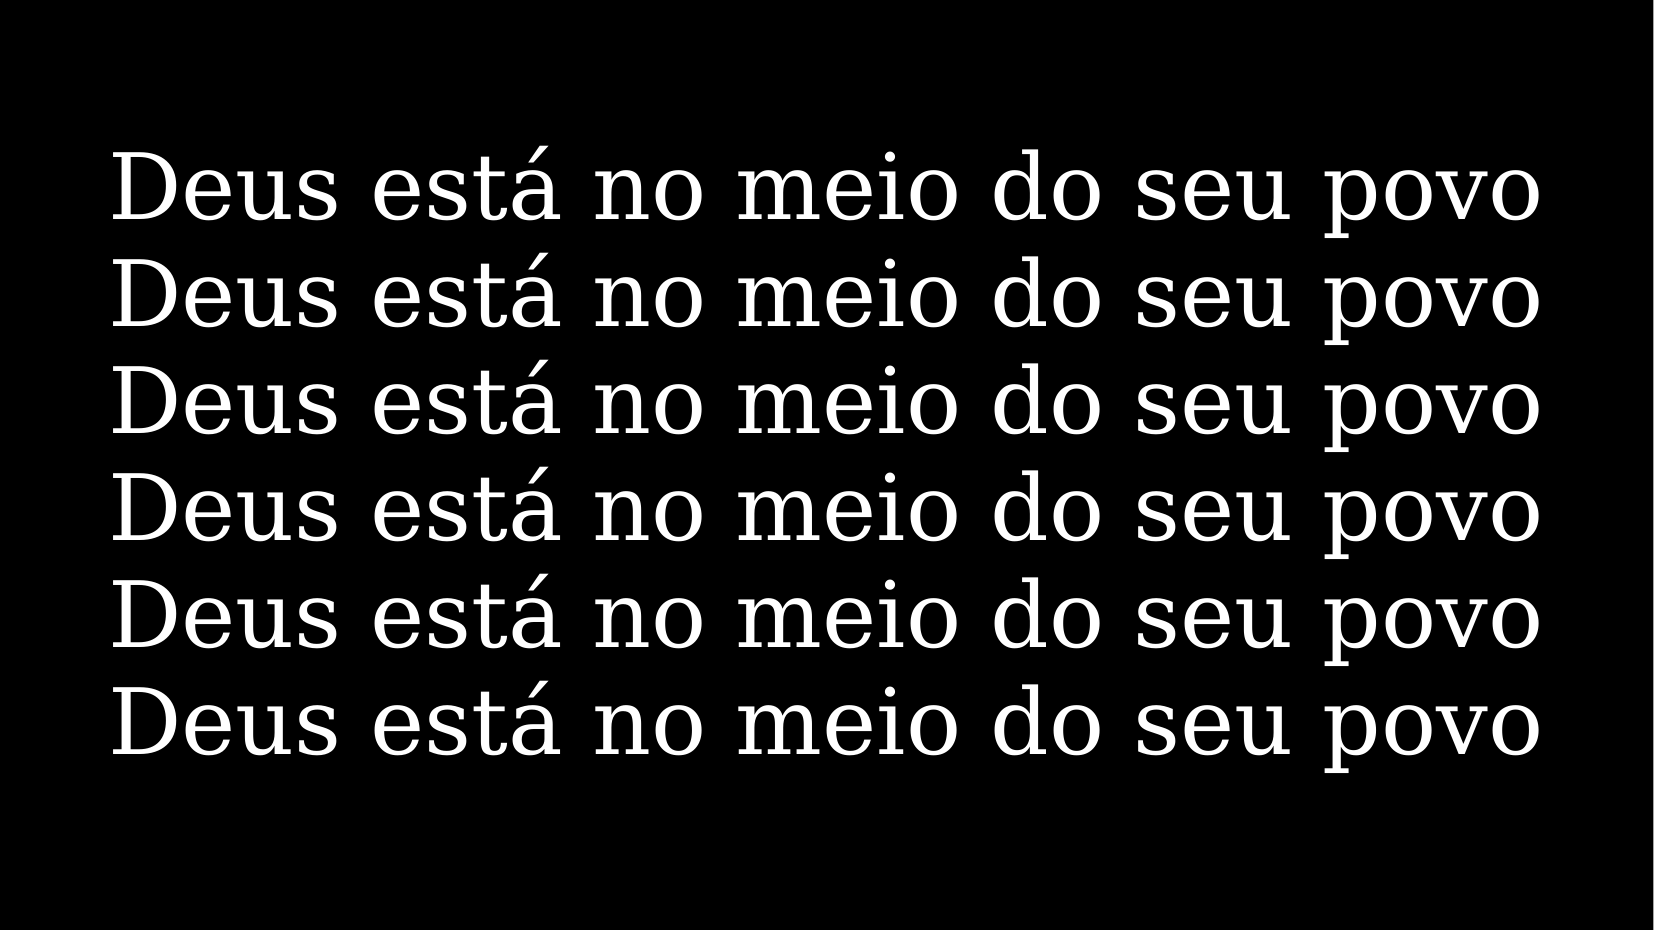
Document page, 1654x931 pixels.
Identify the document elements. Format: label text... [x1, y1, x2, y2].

subtitle Deus está no meio do seu povo Deus está no meio do seu povo Deus está no meio do seu povo Deus está no meio do seu povo Deus está no meio do seu povo Deus está no meio do seu povo [82, 36, 1571, 875]
